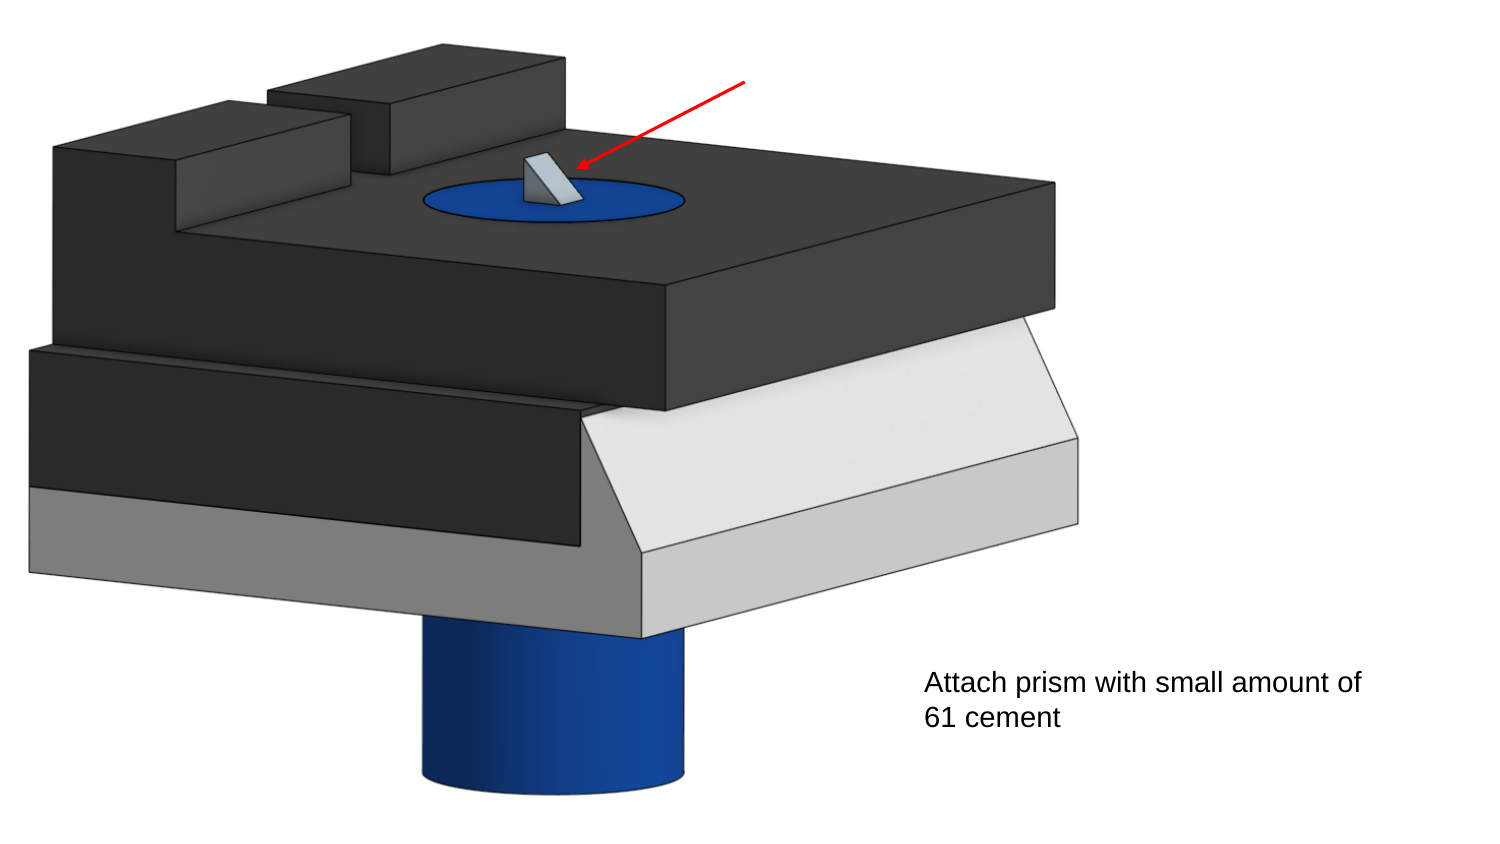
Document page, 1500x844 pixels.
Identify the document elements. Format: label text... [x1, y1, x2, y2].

text_box Attach prism with small amount of 61 cement [909, 648, 1398, 749]
picture [24, 24, 1115, 819]
